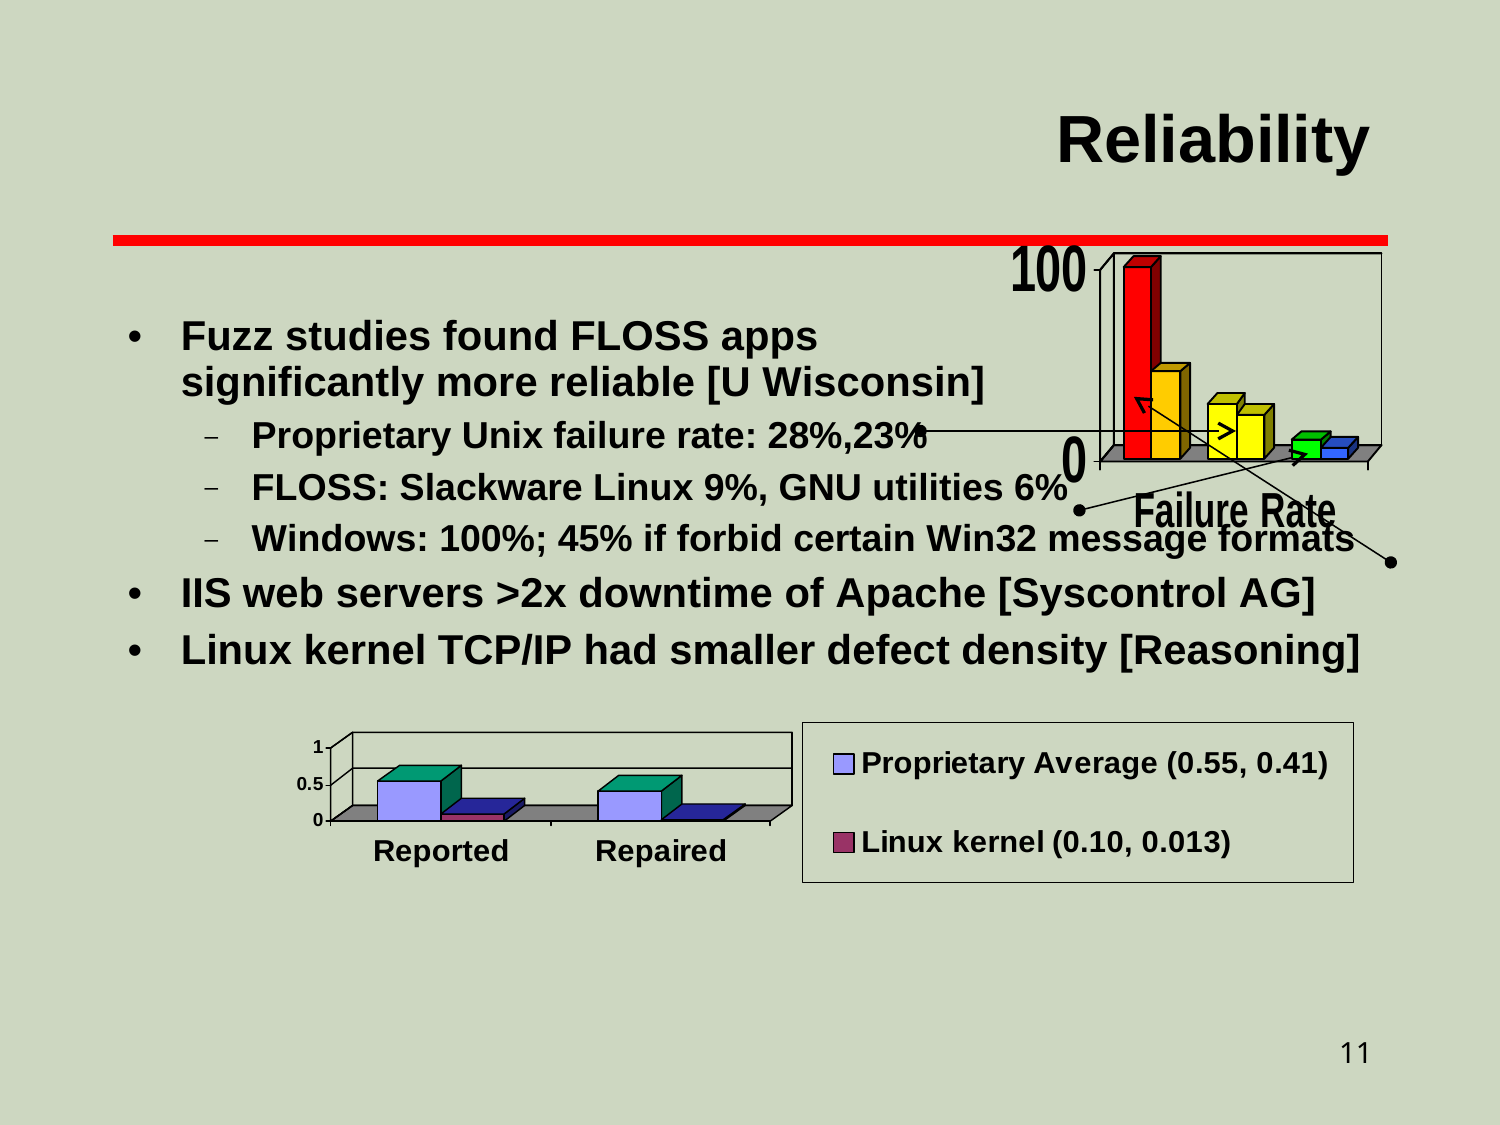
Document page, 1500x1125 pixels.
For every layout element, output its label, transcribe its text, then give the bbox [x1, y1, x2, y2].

chart [920, 168, 1466, 602]
list Fuzz studies found FLOSS apps significantly more reliable [U Wisconsin] Proprietary Unix failure rate: 28%,23% FLOSS: Slackware Linux 9%, GNU utilities 6% Windows: 100%; 45% if forbid certain Win32 message formats IIS web servers >2x downtime of Apache [Syscontrol AG] Linux kernel TCP/IP had smaller defect density [Reasoning] [110, 312, 1391, 1038]
chart [71, 709, 1388, 901]
title Reliability [90, 64, 1372, 215]
